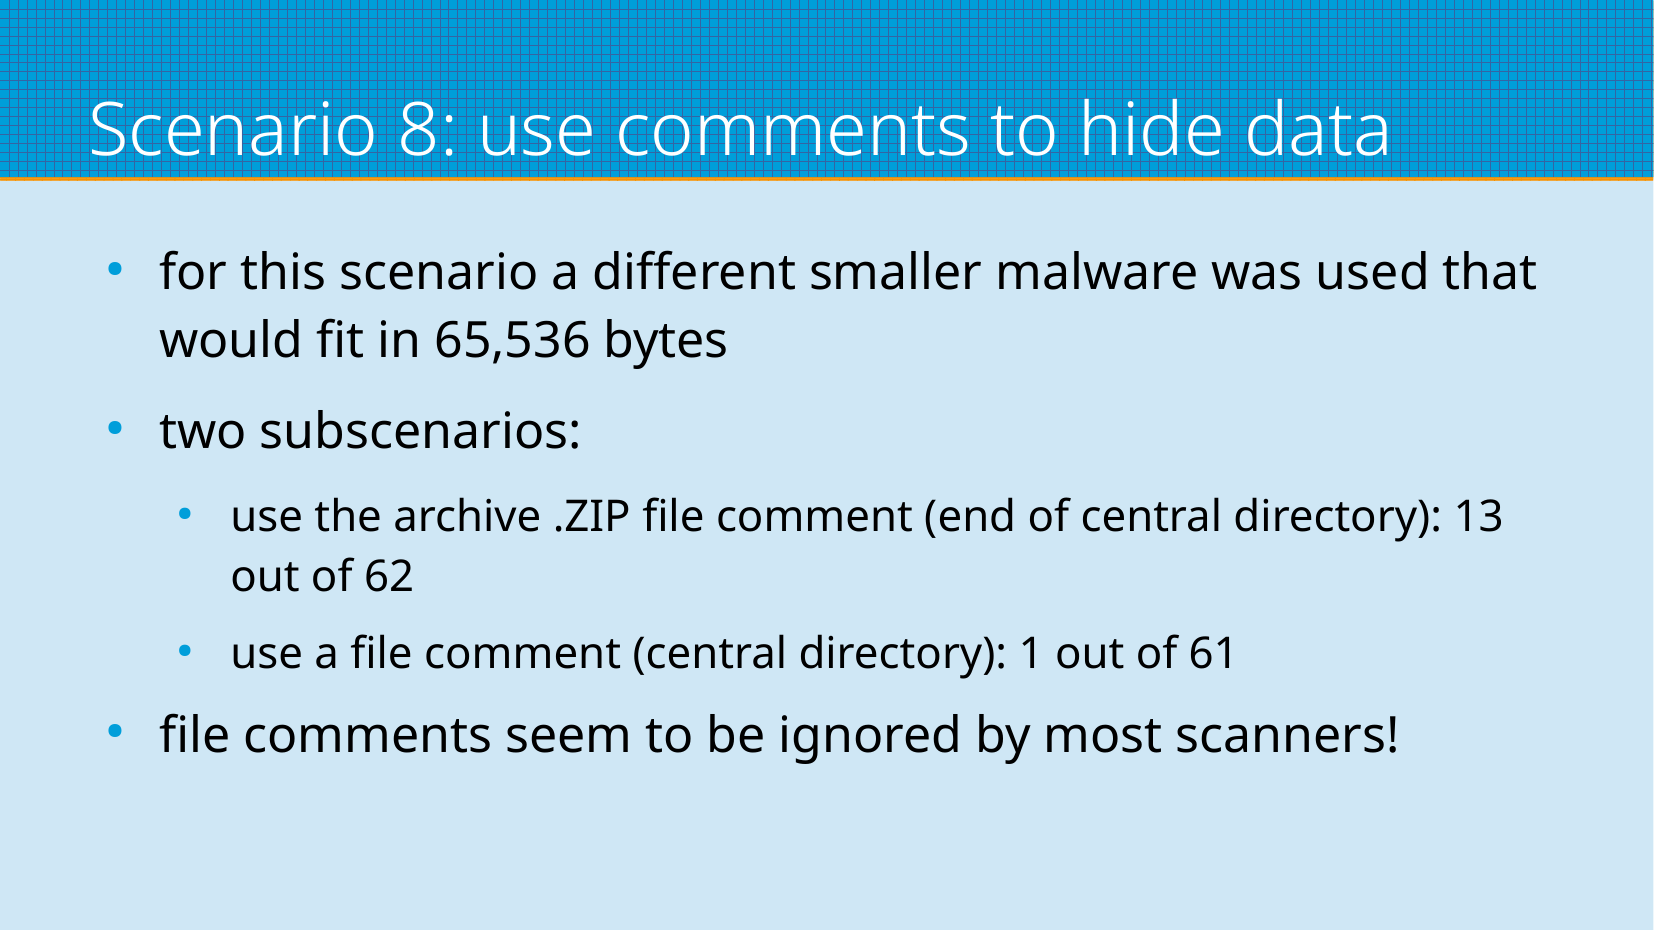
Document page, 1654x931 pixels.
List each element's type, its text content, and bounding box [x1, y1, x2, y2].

title Scenario 8: use comments to hide data [88, 14, 1565, 178]
list for this scenario a different smaller malware was used that would fit in 65,536 bytes two subscenarios: use the archive .ZIP file comment (end of central directory): 13 out of 62 use a file comment (central directory): 1 out of 61 file comments seem to be ignored by most scanners! [88, 236, 1565, 813]
